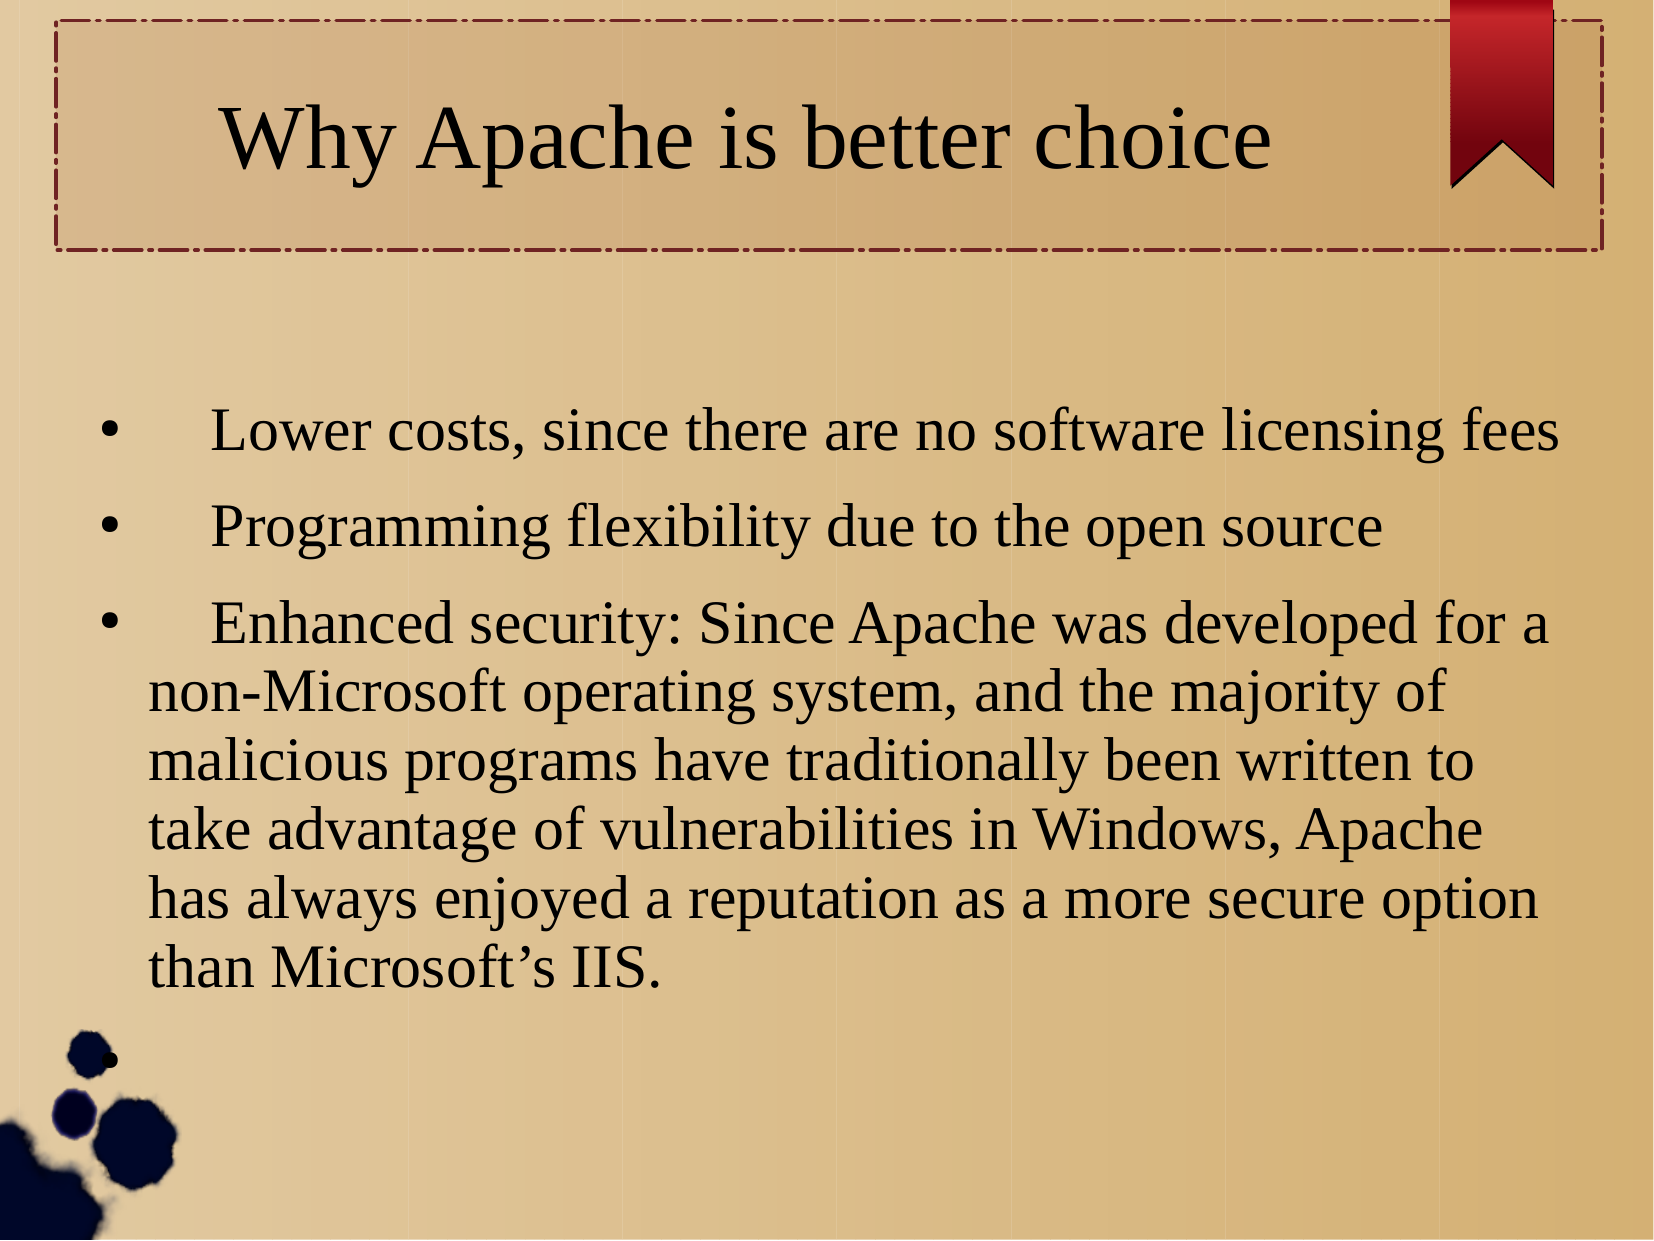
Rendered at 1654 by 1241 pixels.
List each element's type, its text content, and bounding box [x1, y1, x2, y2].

title Why Apache is better choice [82, 47, 1412, 229]
list Lower costs, since there are no software licensing fees Programming flexibility due to the open source Enhanced security: Since Apache was developed for a non-Microsoft operating system, and the majority of malicious programs have traditionally been written to take advantage of vulnerabilities in Windows, Apache has always enjoyed a reputation as a more secure option than Microsoft’s IIS. [82, 299, 1571, 1019]
